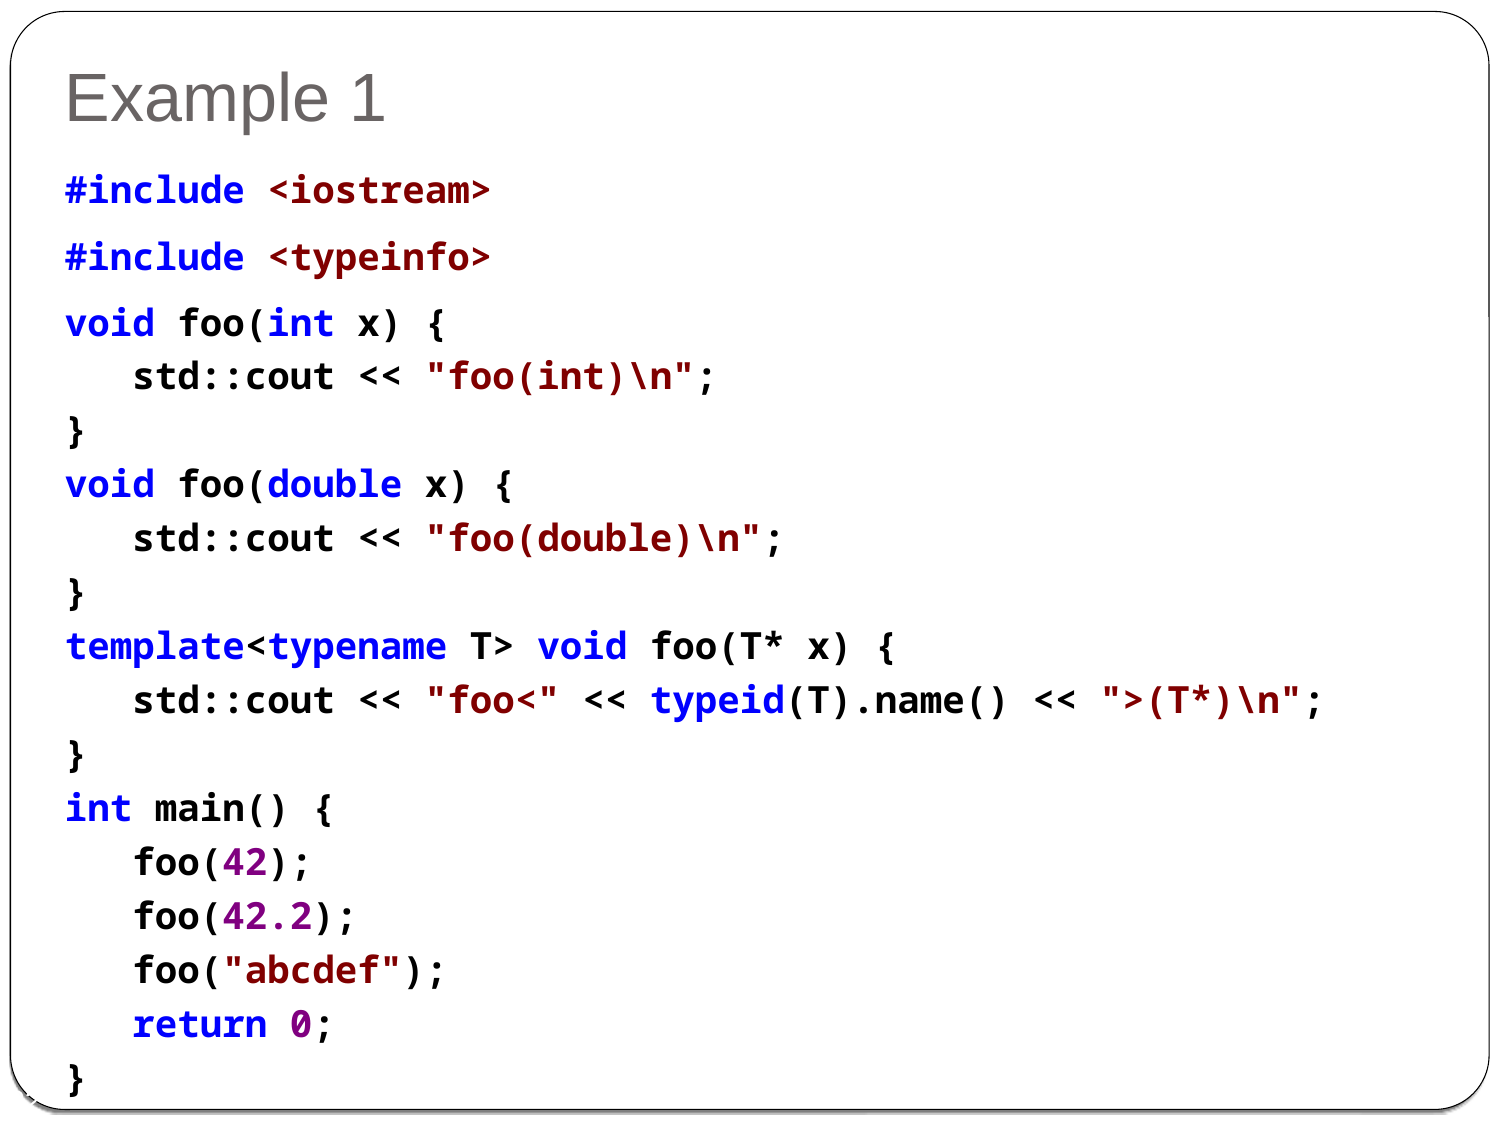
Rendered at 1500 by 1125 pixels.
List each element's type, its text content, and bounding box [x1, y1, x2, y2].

slide_number <number> [0, 1074, 50, 1125]
title Example 1 [50, 45, 1450, 149]
list #include <iostream> #include <typeinfo> void foo(int x) { std::cout << "foo(int)\n"; } void foo(double x) { std::cout << "foo(double)\n"; } template<typename T> void foo(T* x) { std::cout << "foo<" << typeid(T).name() << ">(T*)\n"; } int main() { foo(42); foo(42.2); foo("abcdef"); return 0; } [50, 149, 1450, 1088]
